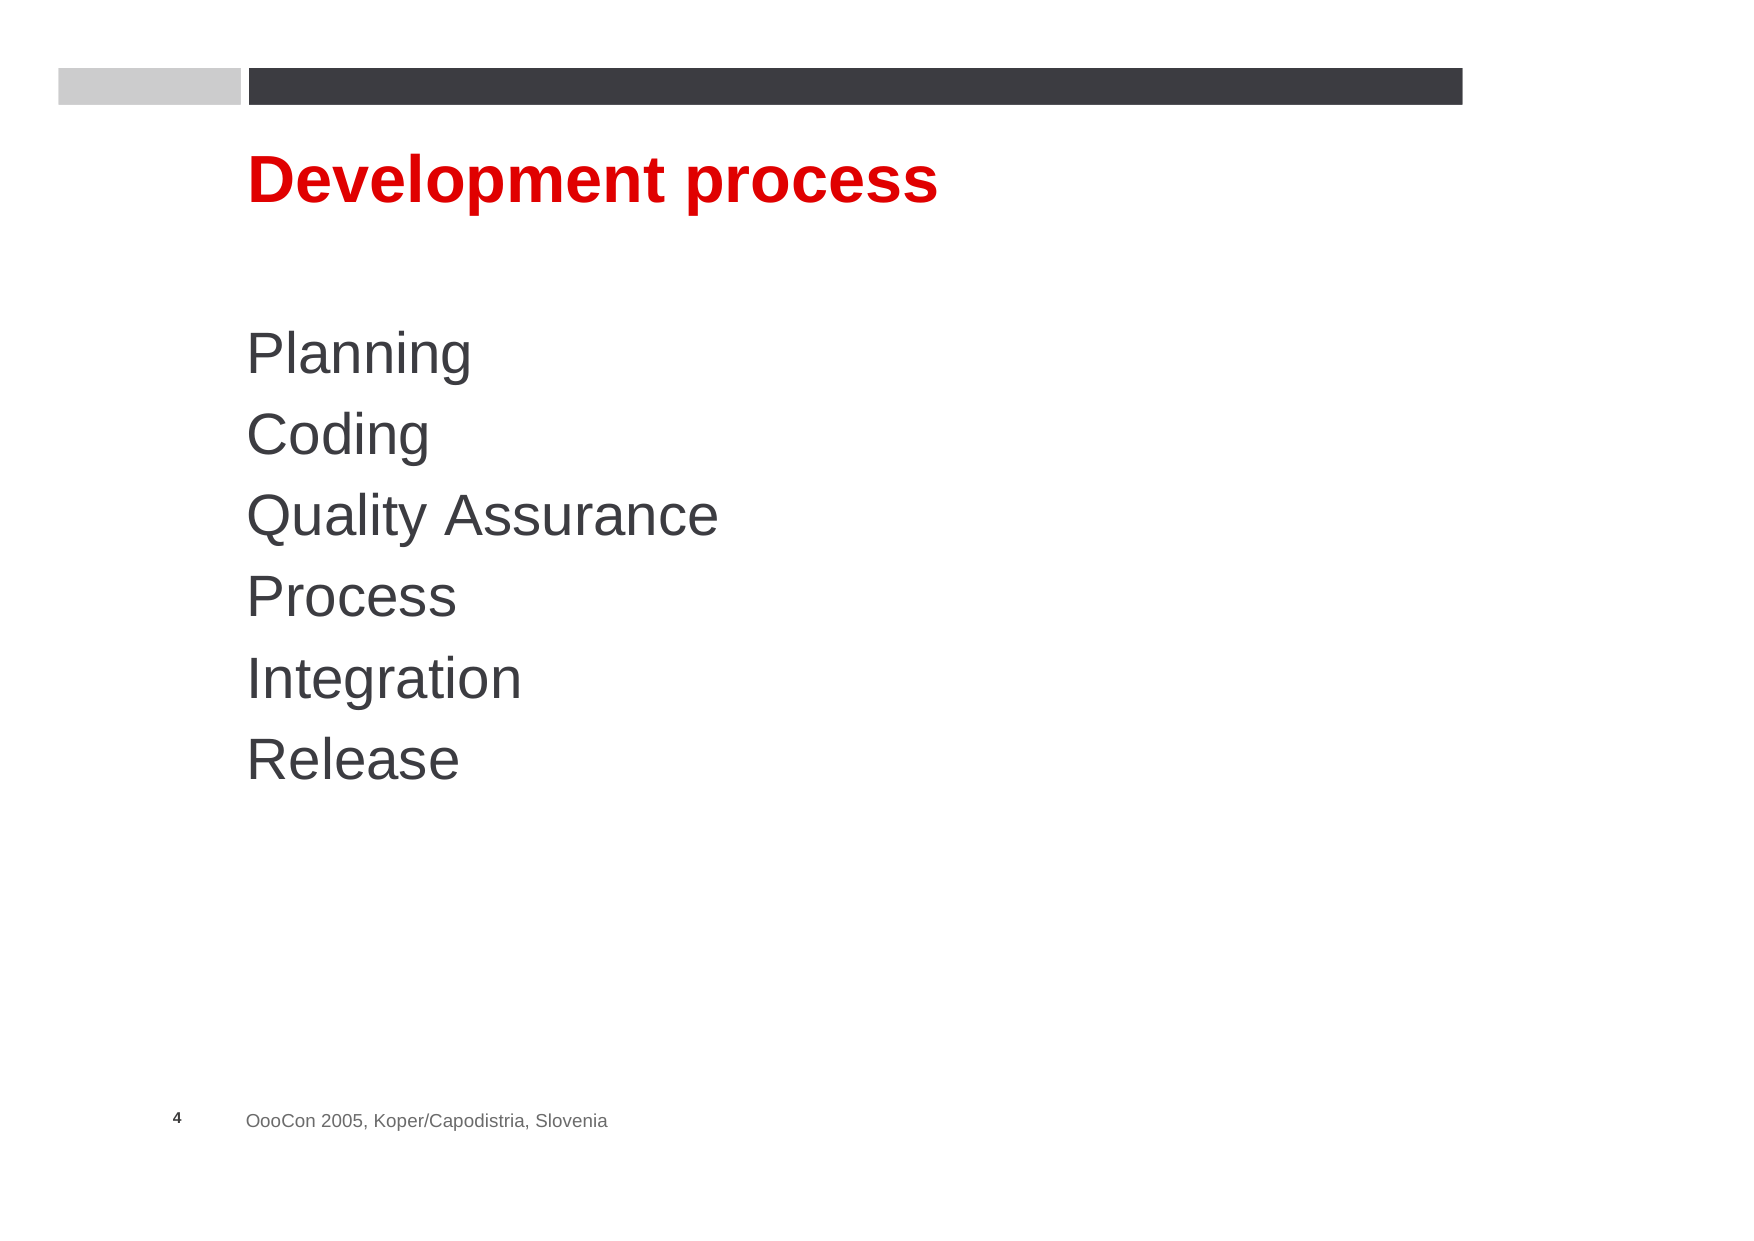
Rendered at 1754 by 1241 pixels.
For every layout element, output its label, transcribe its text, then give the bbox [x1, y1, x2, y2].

list Planning Coding Quality Assurance Process Integration Release [246, 304, 1600, 1034]
title Development process [247, 100, 1581, 263]
